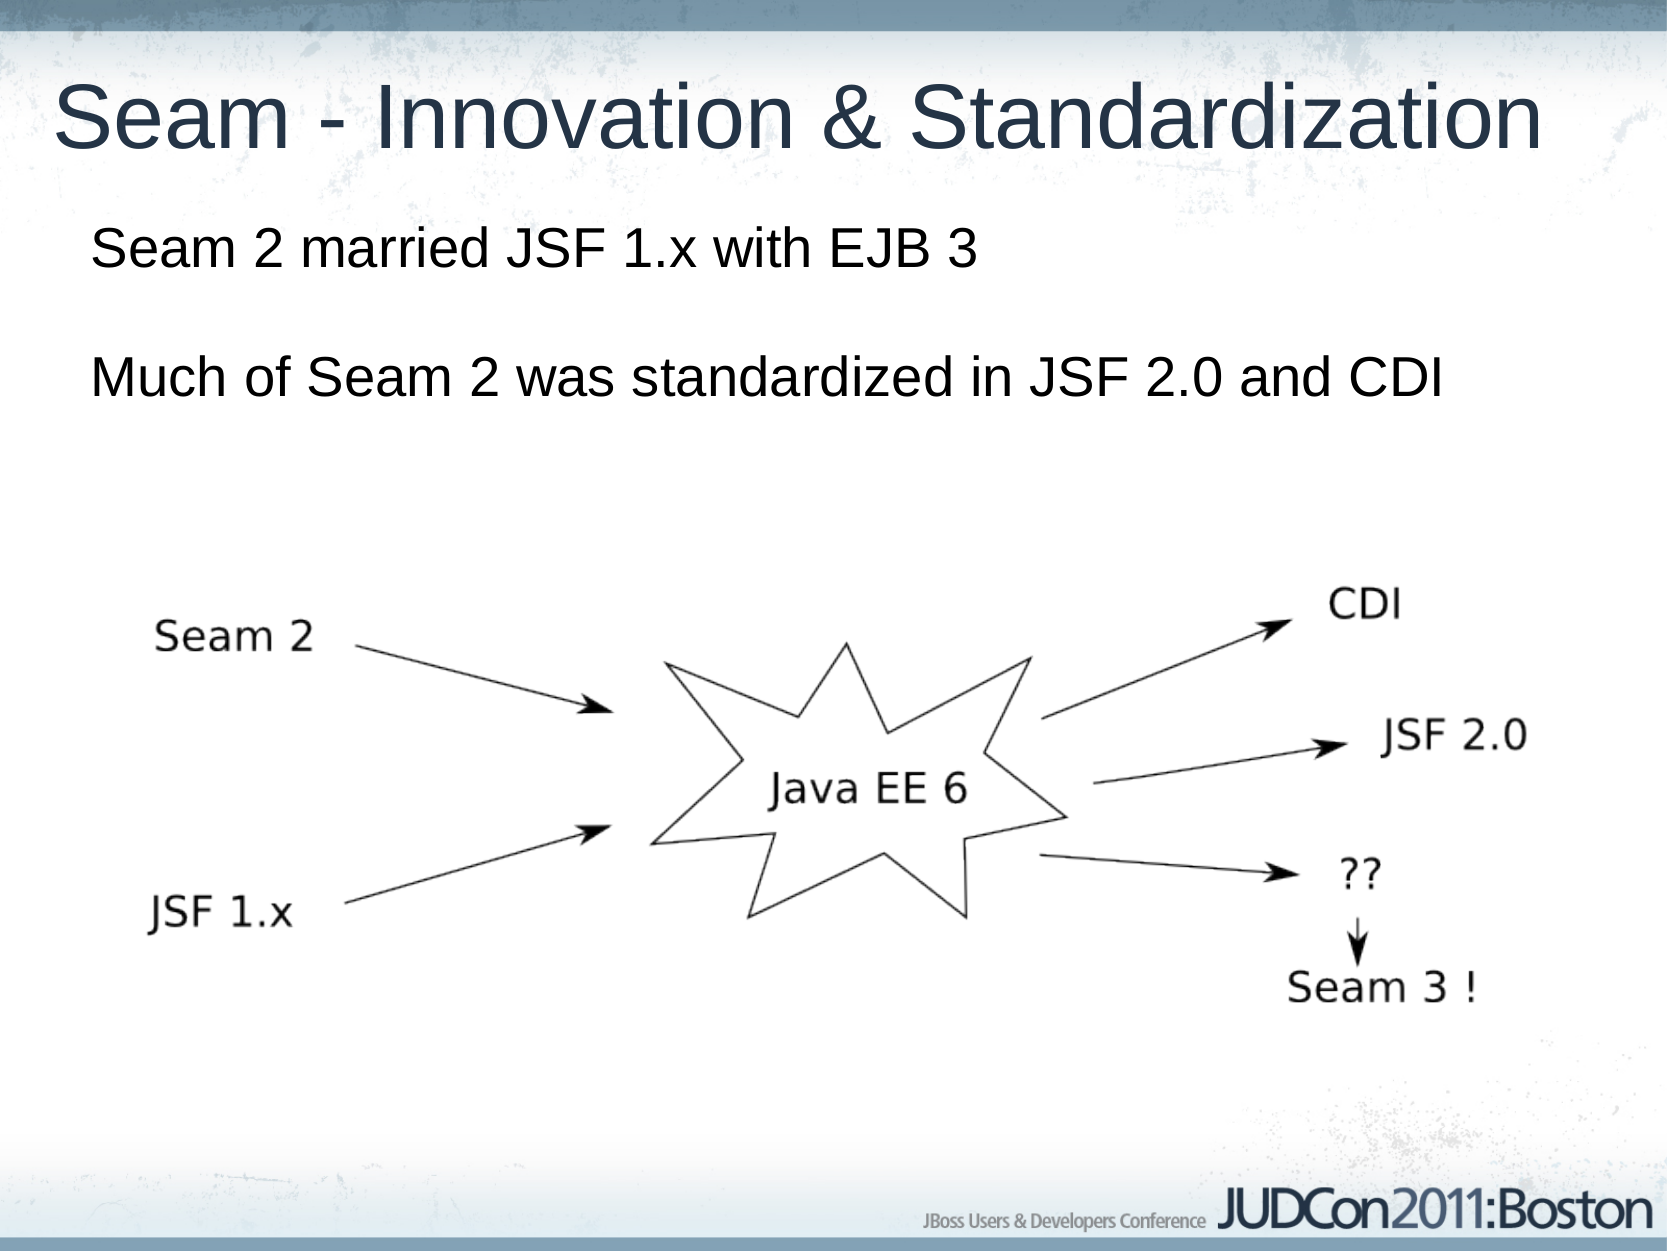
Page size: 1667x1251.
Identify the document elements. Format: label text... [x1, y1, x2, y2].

text_box Seam 2 married JSF 1.x with EJB 3 Much of Seam 2 was standardized in JSF 2.0 and CDI [90, 216, 1503, 409]
title Seam - Innovation & Standardization [37, 48, 1651, 216]
picture [0, 0, 1667, 1251]
